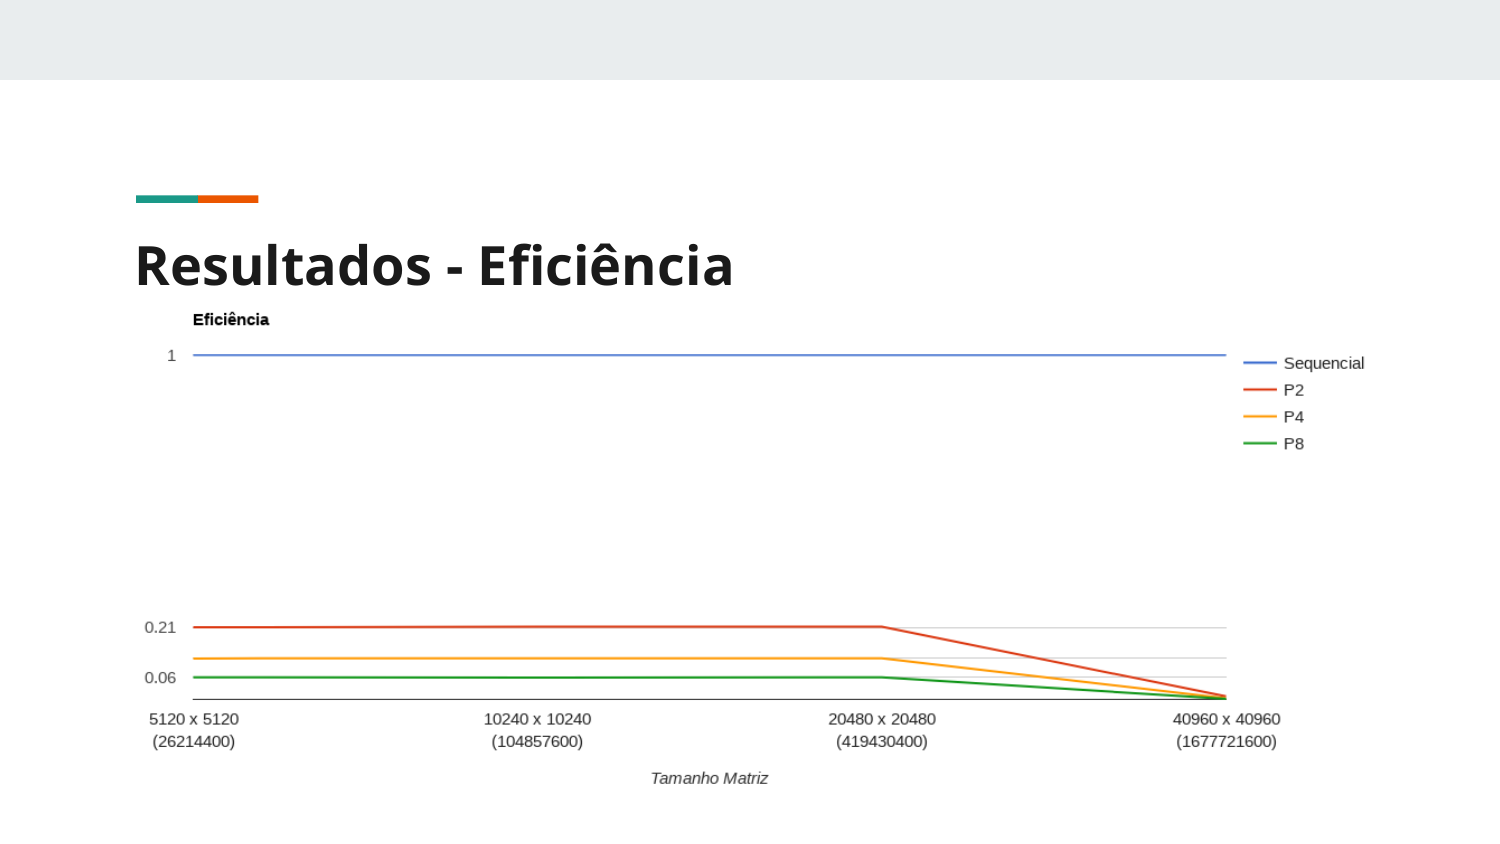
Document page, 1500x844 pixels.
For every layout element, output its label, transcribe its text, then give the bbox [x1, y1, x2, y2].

picture [129, 304, 1371, 794]
title Resultados - Eficiência [119, 216, 1381, 305]
